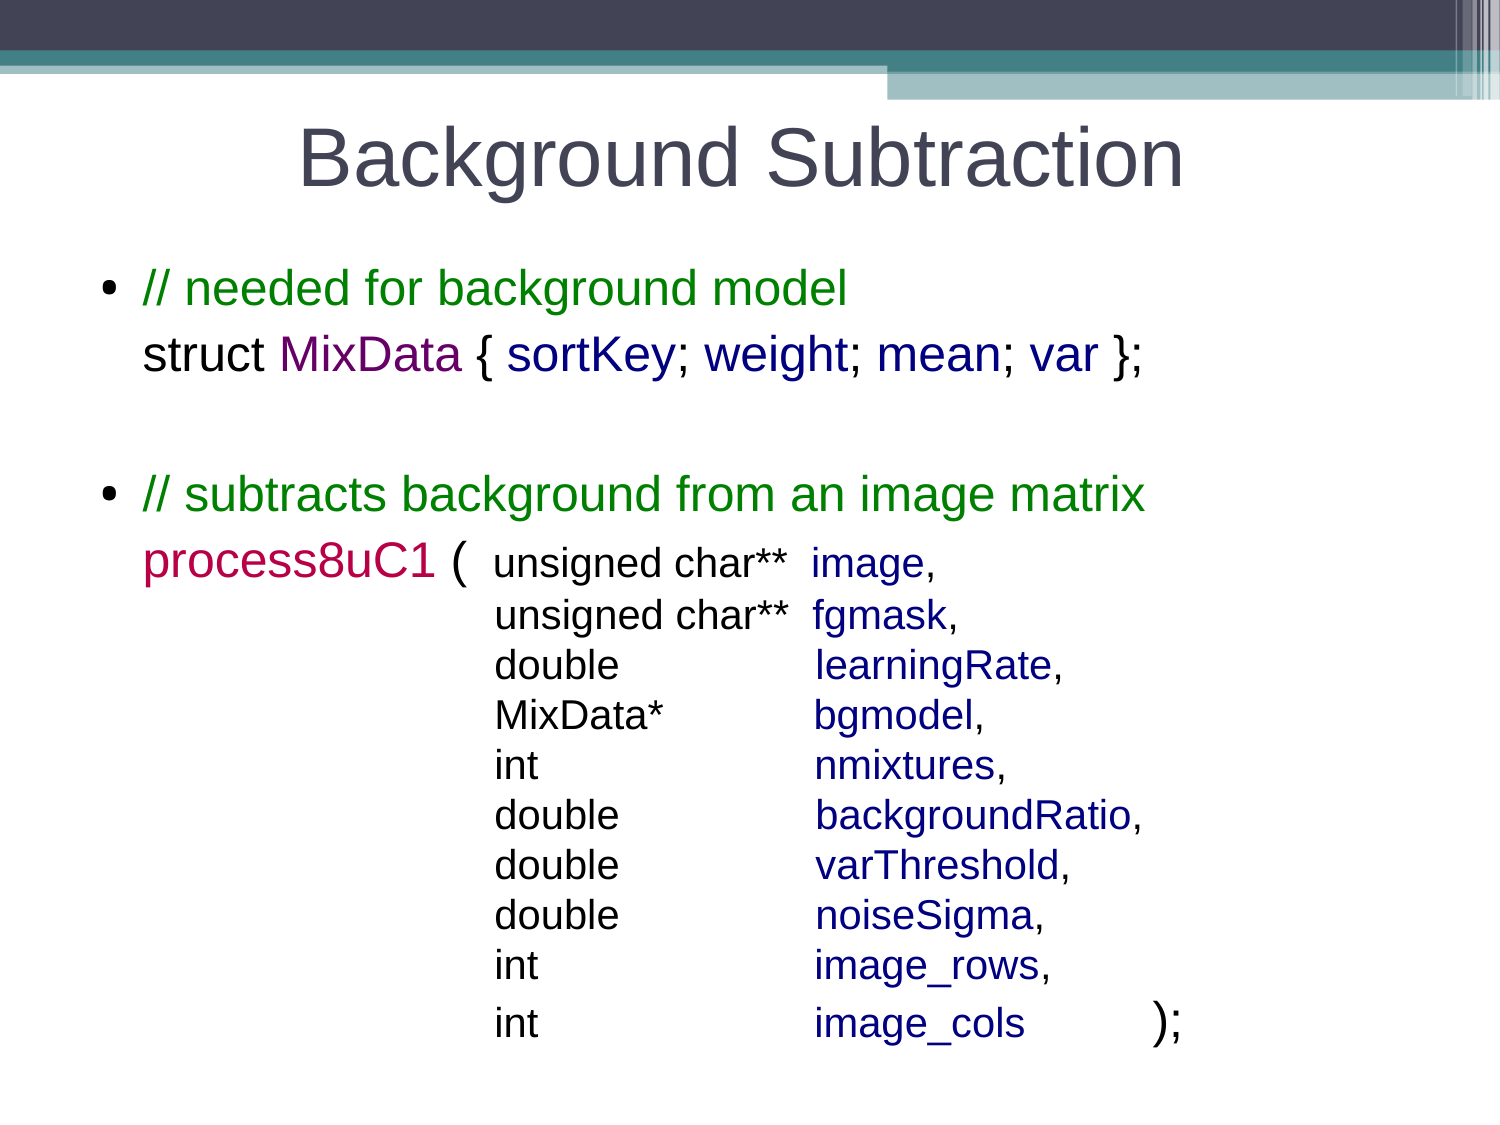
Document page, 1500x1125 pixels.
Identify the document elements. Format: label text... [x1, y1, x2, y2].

list // needed for background model struct MixData { sortKey; weight; mean; var }; // subtracts background from an image matrix process8uC1 ( unsigned char** image, unsigned char** fgmask, double learningRate, MixData* bgmodel, int nmixtures, double backgroundRatio, double varThreshold, double noiseSigma, int image_rows, int image_cols ); [67, 248, 1418, 1111]
title Background Subtraction [67, 94, 1418, 213]
